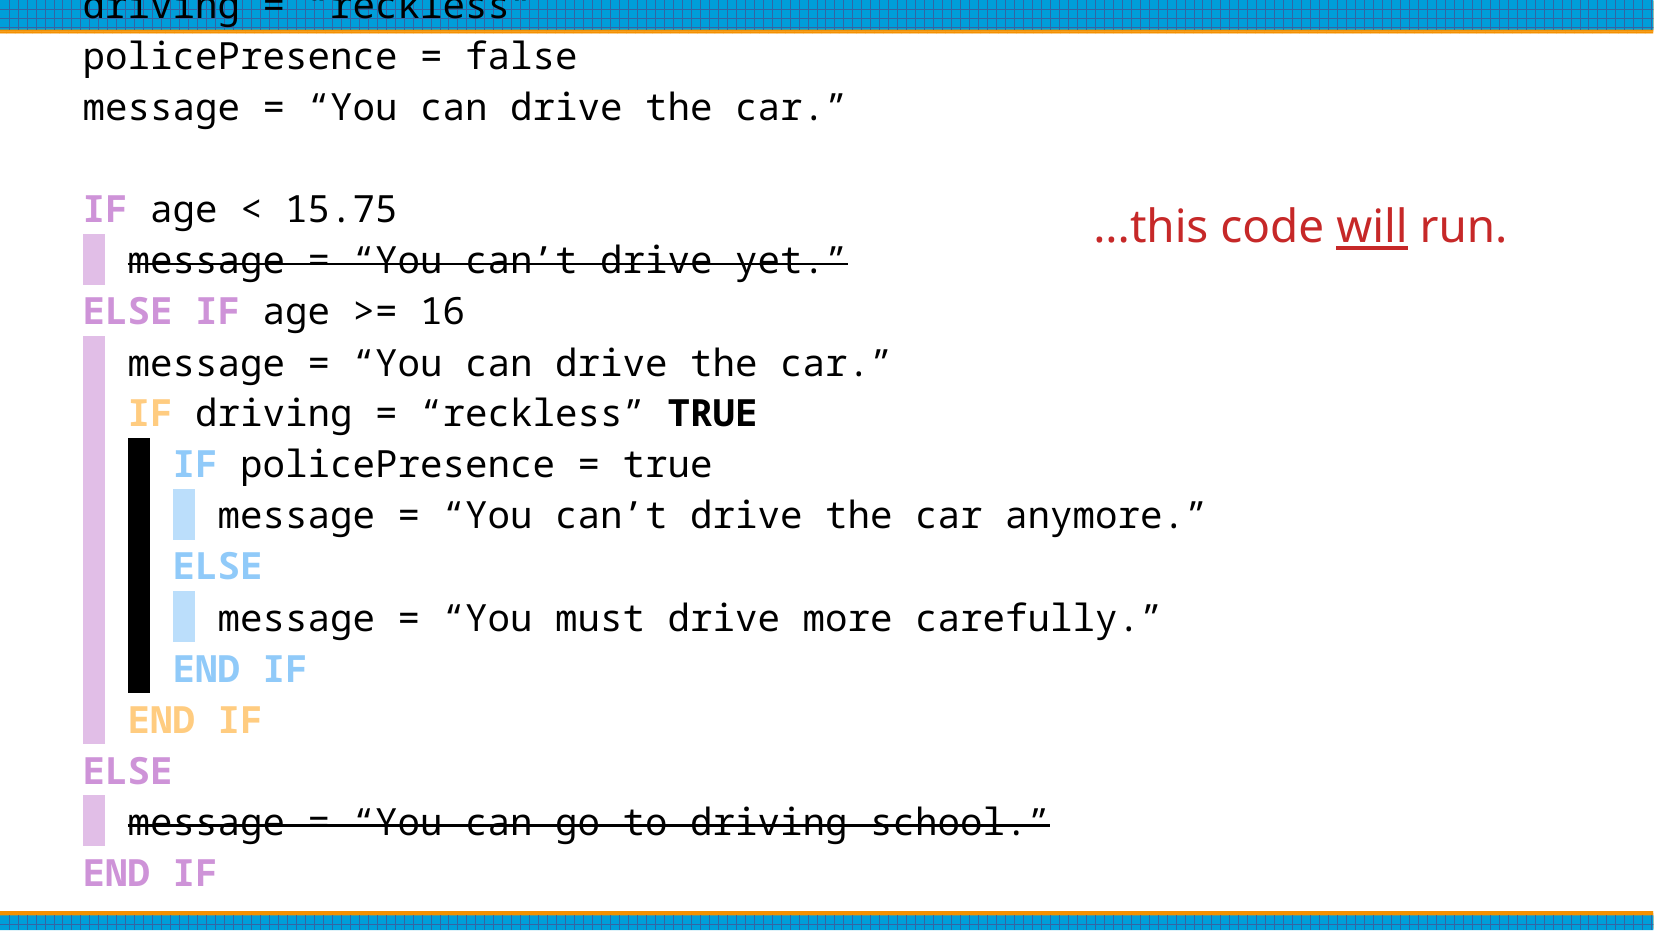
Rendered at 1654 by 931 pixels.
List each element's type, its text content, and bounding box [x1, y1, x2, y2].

text_box ...this code will run. [1087, 75, 1613, 376]
subtitle age = 16 driving = “reckless“ policePresence = false message = “You can drive the car.” IF age < 15.75 message = “You can’t drive yet.” ELSE IF age >= 16 message = “You can drive the car.” IF driving = “reckless” TRUE IF policePresence = true message = “You can’t drive the car anymore.” ELSE message = “You must drive more carefully.” END IF END IF ELSE message = “You can go to driving school.” END IF output message [82, 69, 1571, 858]
